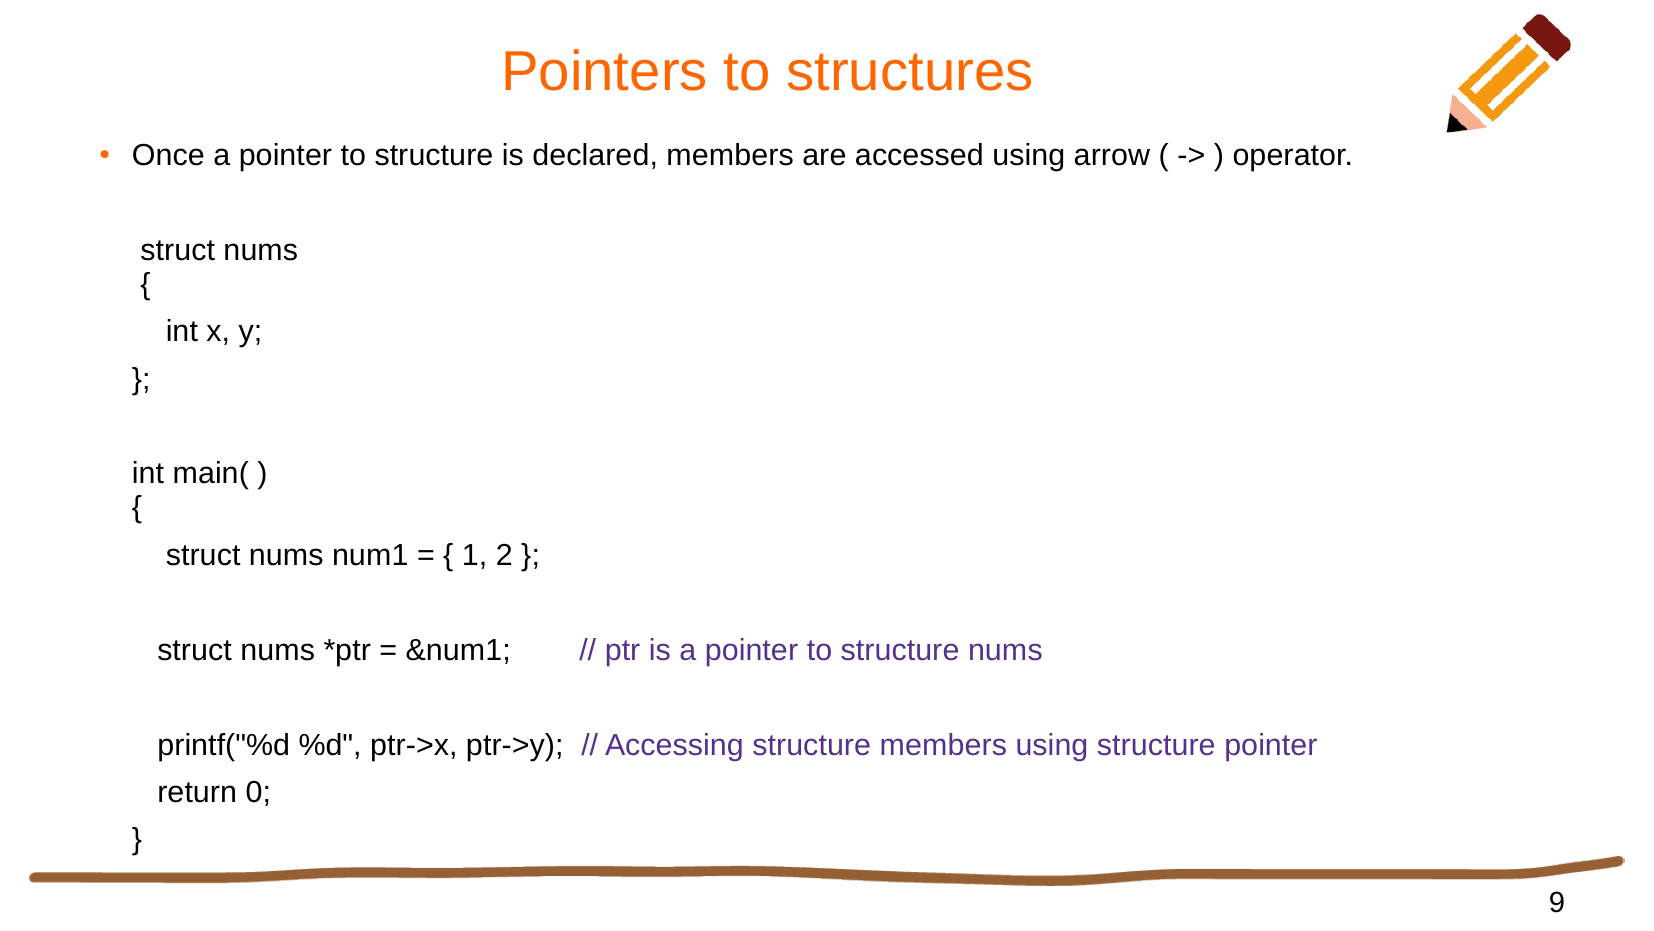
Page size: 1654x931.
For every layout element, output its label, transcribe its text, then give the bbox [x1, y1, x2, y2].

picture [1446, 14, 1571, 133]
title Pointers to structures [88, 29, 1447, 113]
list Once a pointer to structure is declared, members are accessed using arrow ( -> ) operator. struct nums { int x, y; }; int main( ) { struct nums num1 = { 1, 2 }; struct nums *ptr = &num1; // ptr is a pointer to structure nums printf("%d %d", ptr->x, ptr->y); // Accessing structure members using structure pointer return 0; } [88, 137, 1576, 863]
picture [29, 856, 1625, 886]
